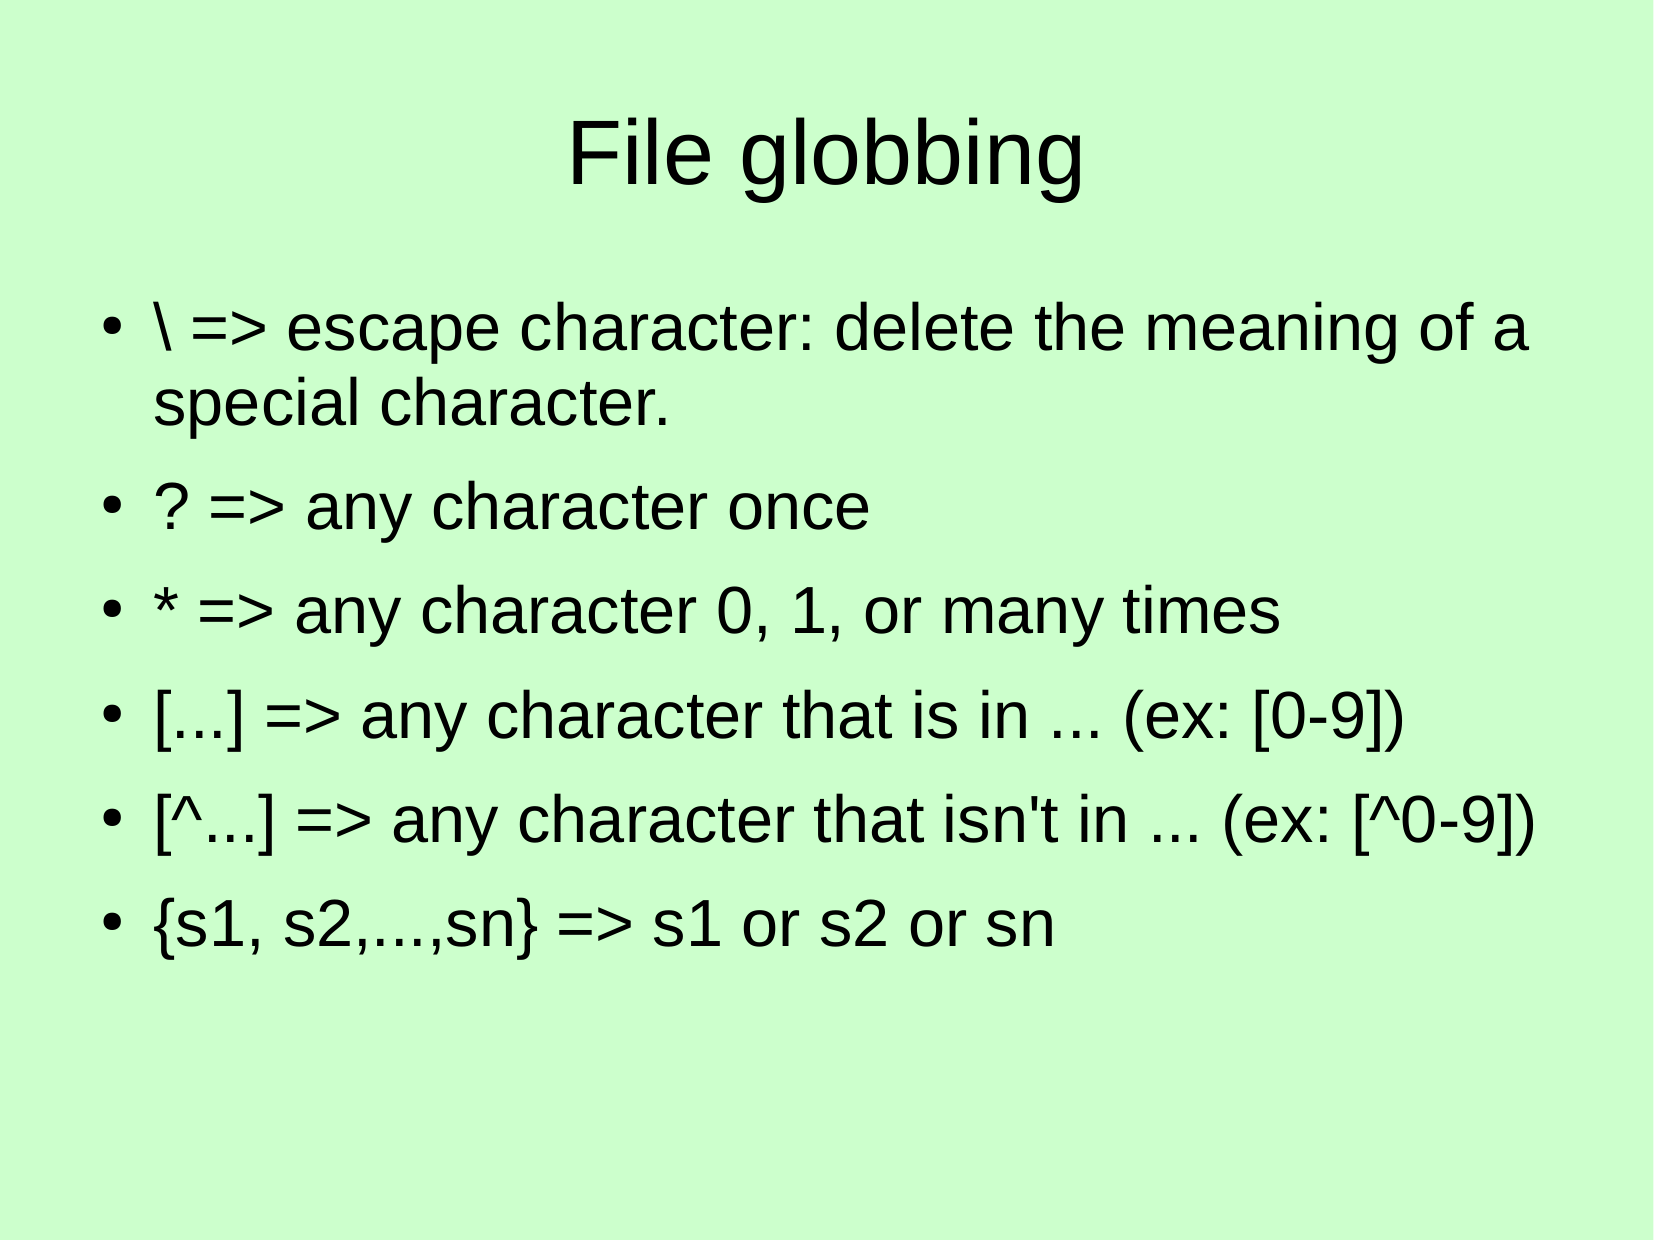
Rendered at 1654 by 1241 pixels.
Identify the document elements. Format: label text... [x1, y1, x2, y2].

title File globbing [82, 49, 1571, 257]
list \ => escape character: delete the meaning of a special character. ? => any character once * => any character 0, 1, or many times [...] => any character that is in ... (ex: [0-9]) [^...] => any character that isn't in ... (ex: [^0-9]) {s1, s2,...,sn} => s1 or s2 or sn [82, 290, 1571, 1010]
